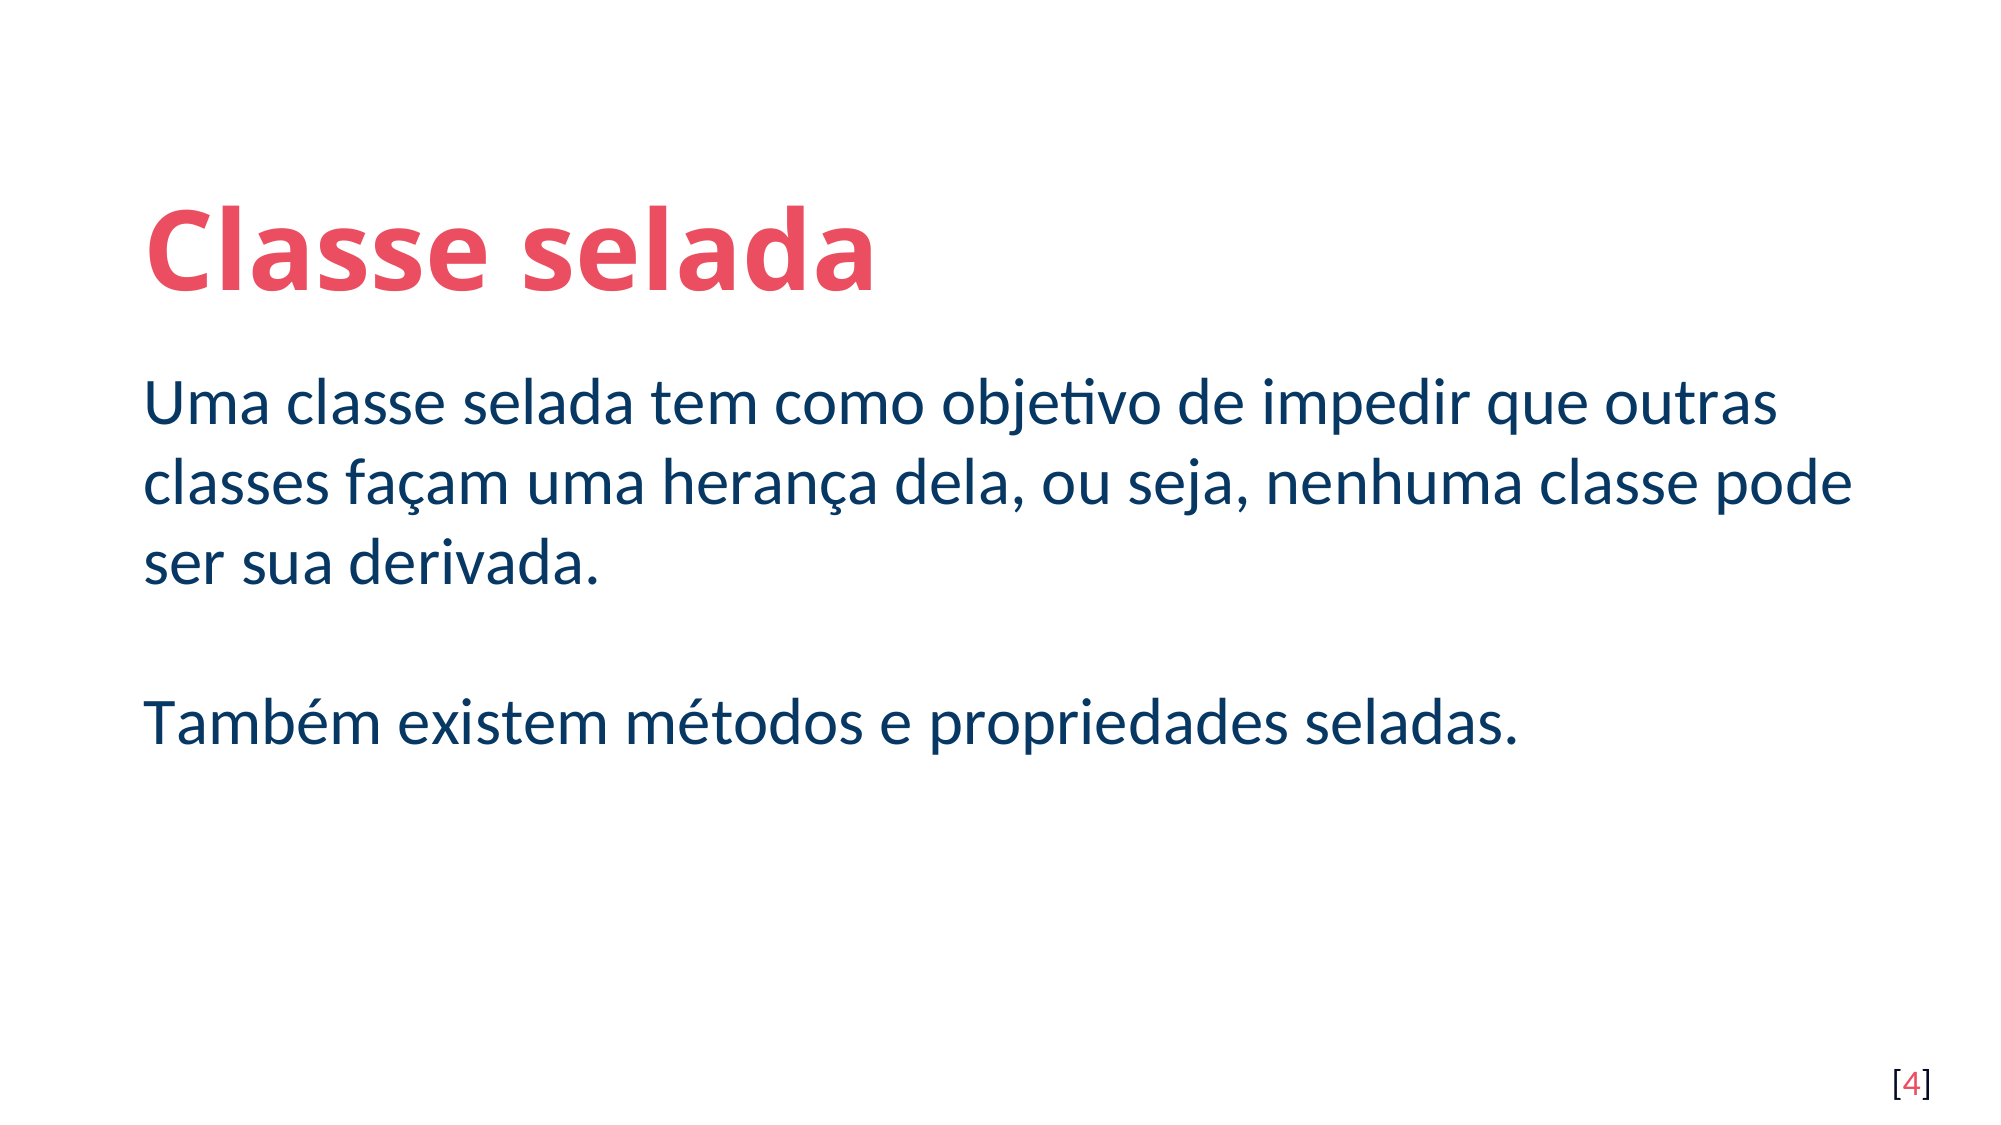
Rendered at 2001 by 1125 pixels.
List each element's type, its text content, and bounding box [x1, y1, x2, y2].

text_box Classe selada [123, 139, 1878, 323]
text_box Uma classe selada tem como objetivo de impedir que outras classes façam uma herança dela, ou seja, nenhuma classe pode ser sua derivada. Também existem métodos e propriedades seladas. [123, 323, 1878, 792]
slide_number [4] [1871, 1038, 1992, 1125]
